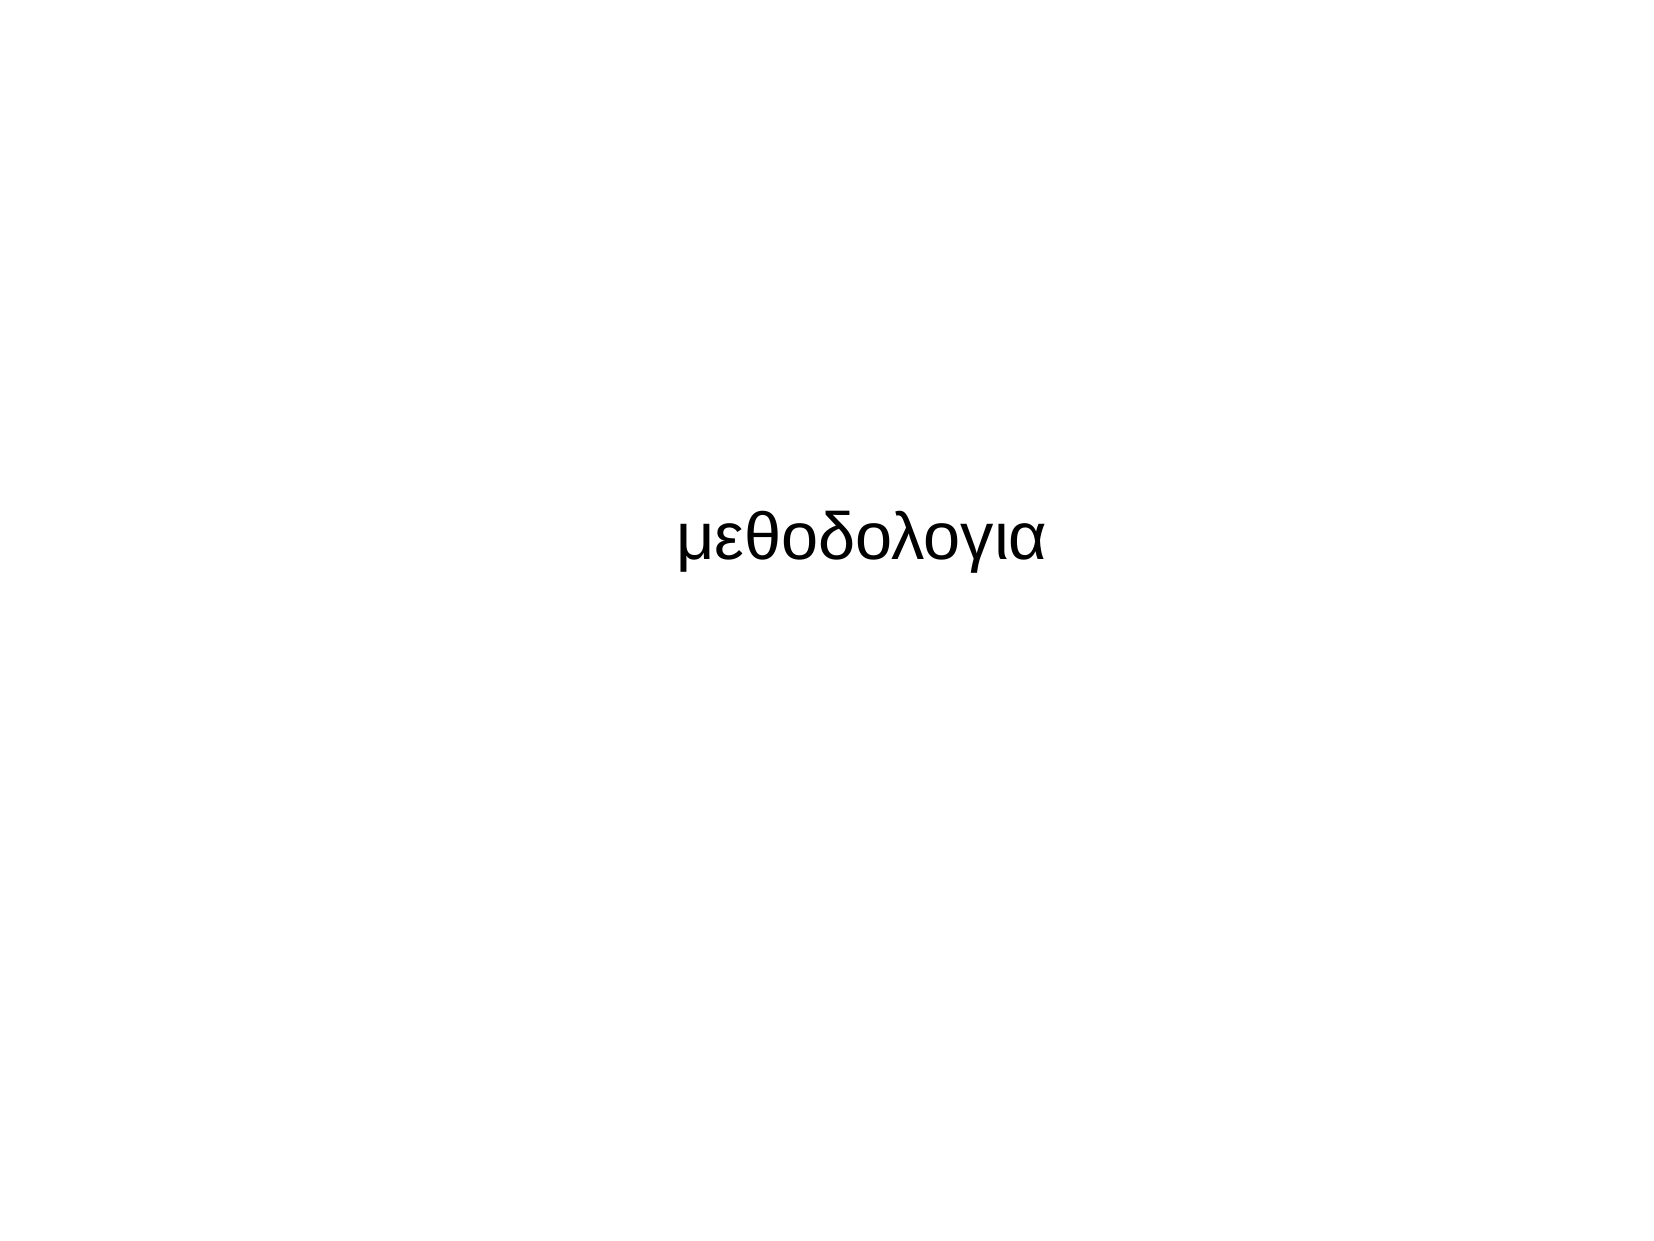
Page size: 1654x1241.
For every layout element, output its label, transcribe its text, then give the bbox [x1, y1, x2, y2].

list μεθοδολογια [82, 290, 1571, 1010]
